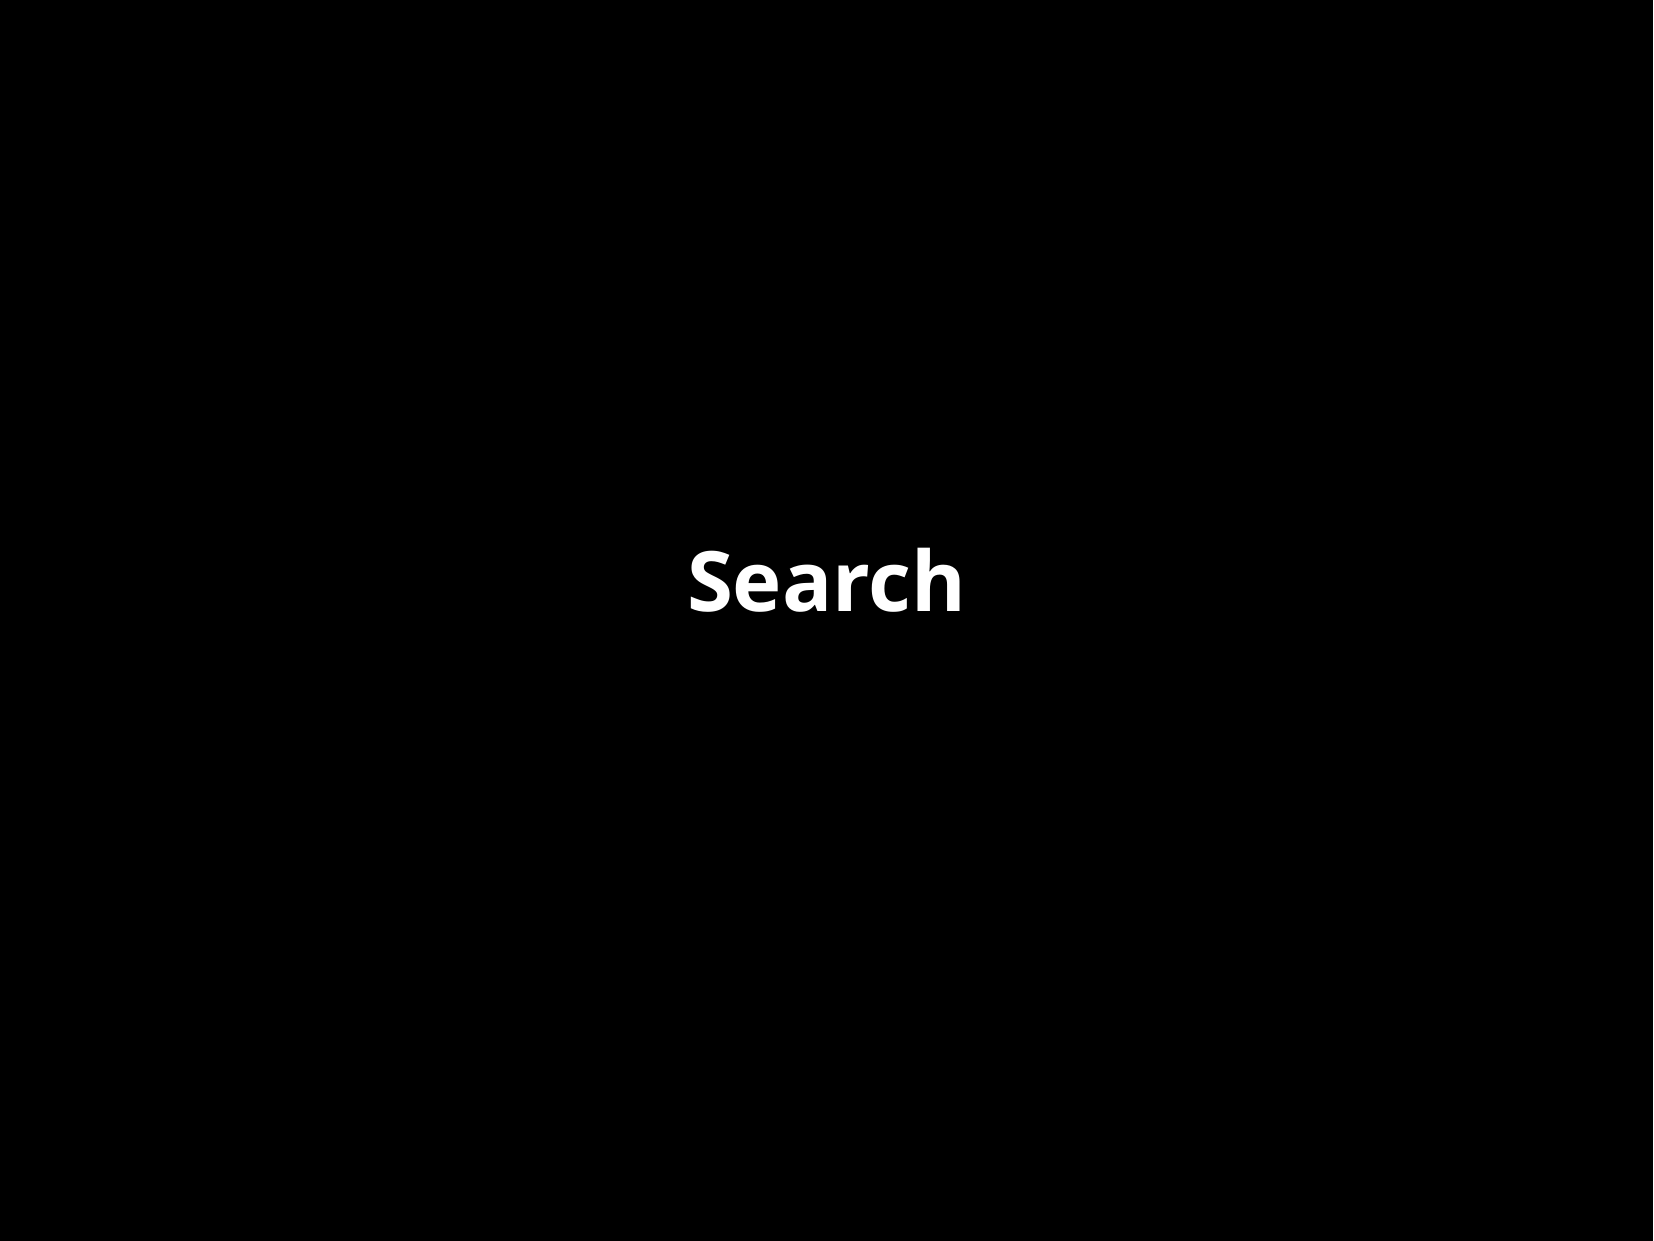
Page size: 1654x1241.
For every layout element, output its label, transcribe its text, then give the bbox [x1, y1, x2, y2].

subtitle Search [82, 49, 1571, 1109]
